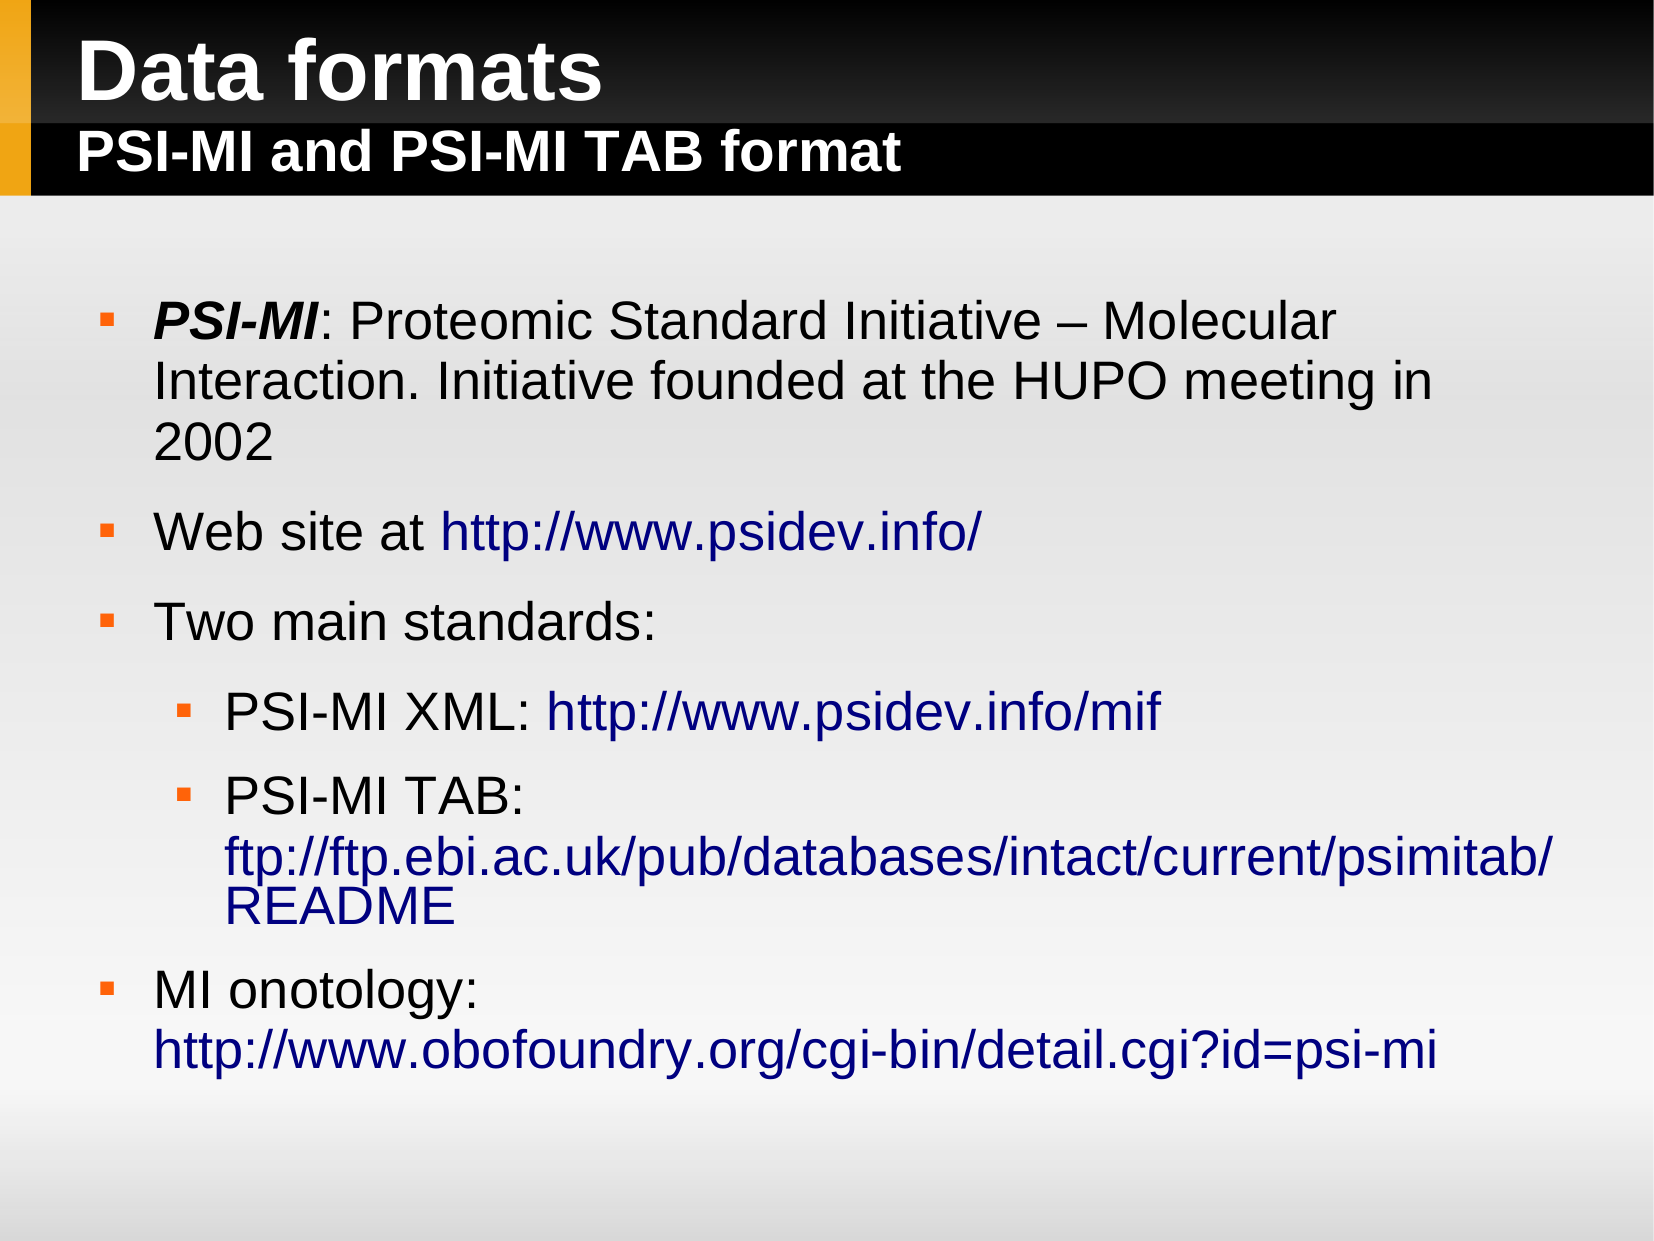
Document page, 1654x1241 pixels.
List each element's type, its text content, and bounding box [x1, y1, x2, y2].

list PSI-MI: Proteomic Standard Initiative – Molecular Interaction. Initiative founded at the HUPO meeting in 2002 Web site at http://www.psidev.info/ Two main standards: PSI-MI XML: http://www.psidev.info/mif PSI-MI TAB: ftp://ftp.ebi.ac.uk/pub/databases/intact/current/psimitab/README MI onotology: http://www.obofoundry.org/cgi-bin/detail.cgi?id=psi-mi [82, 290, 1571, 1109]
title Data formats PSI-MI and PSI-MI TAB format [76, 0, 1565, 208]
picture [0, 0, 1654, 1241]
